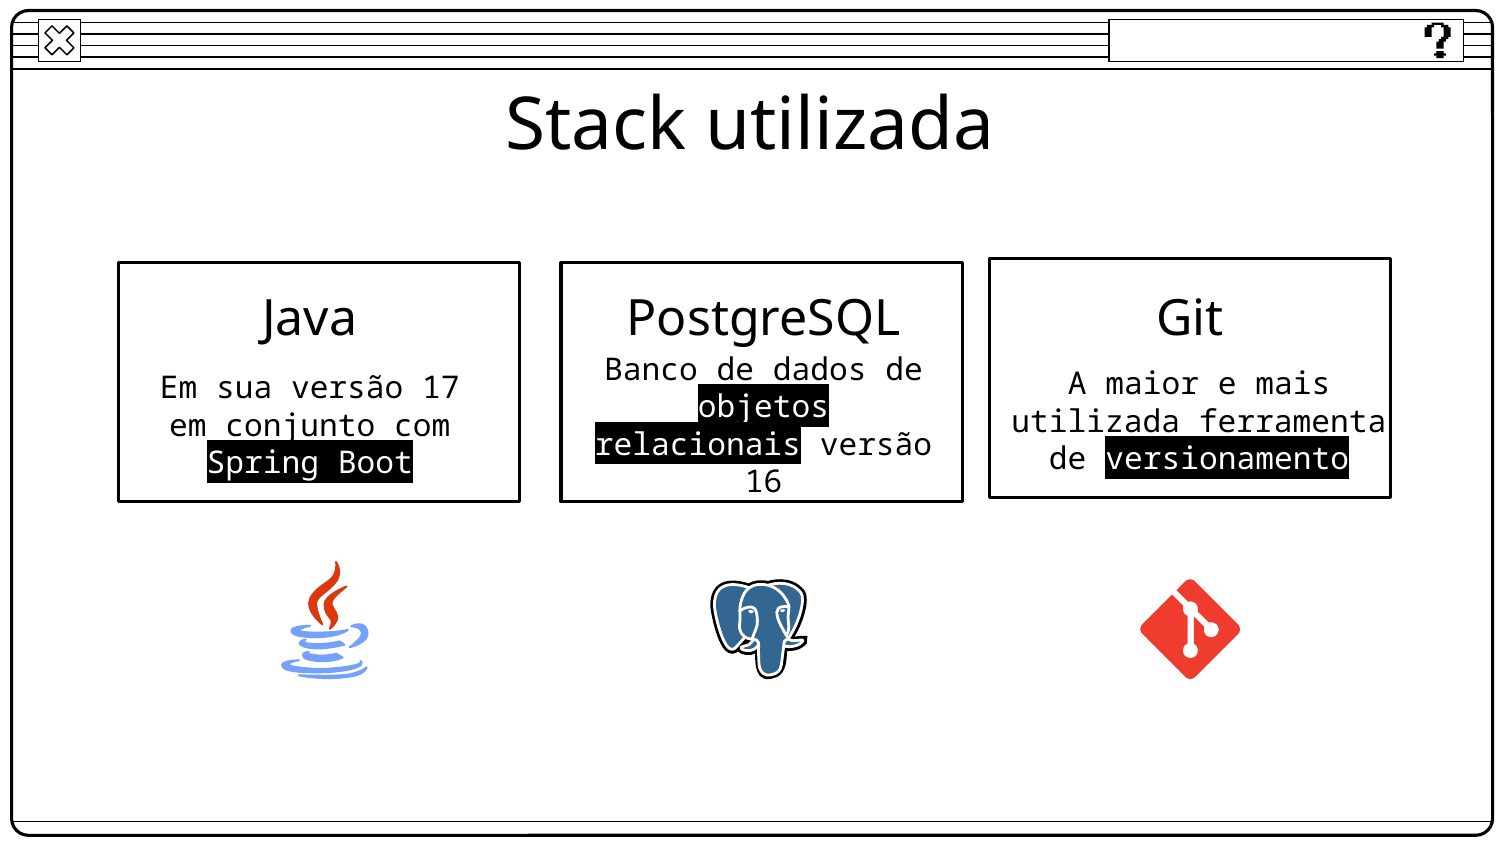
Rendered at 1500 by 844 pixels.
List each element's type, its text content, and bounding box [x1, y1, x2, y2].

subtitle Em sua versão 17 em conjunto com Spring Boot [120, 368, 502, 479]
title Java [120, 272, 502, 360]
picture [708, 579, 809, 680]
title PostgreSQL [571, 272, 956, 360]
subtitle Banco de dados de objetos relacionais versão 16 [571, 368, 956, 479]
picture [1140, 579, 1241, 680]
title Stack utilizada [118, 72, 1382, 167]
picture [265, 561, 384, 680]
title Git [998, 272, 1382, 360]
subtitle A maior e mais utilizada ferramenta de versionamento [989, 364, 1409, 475]
